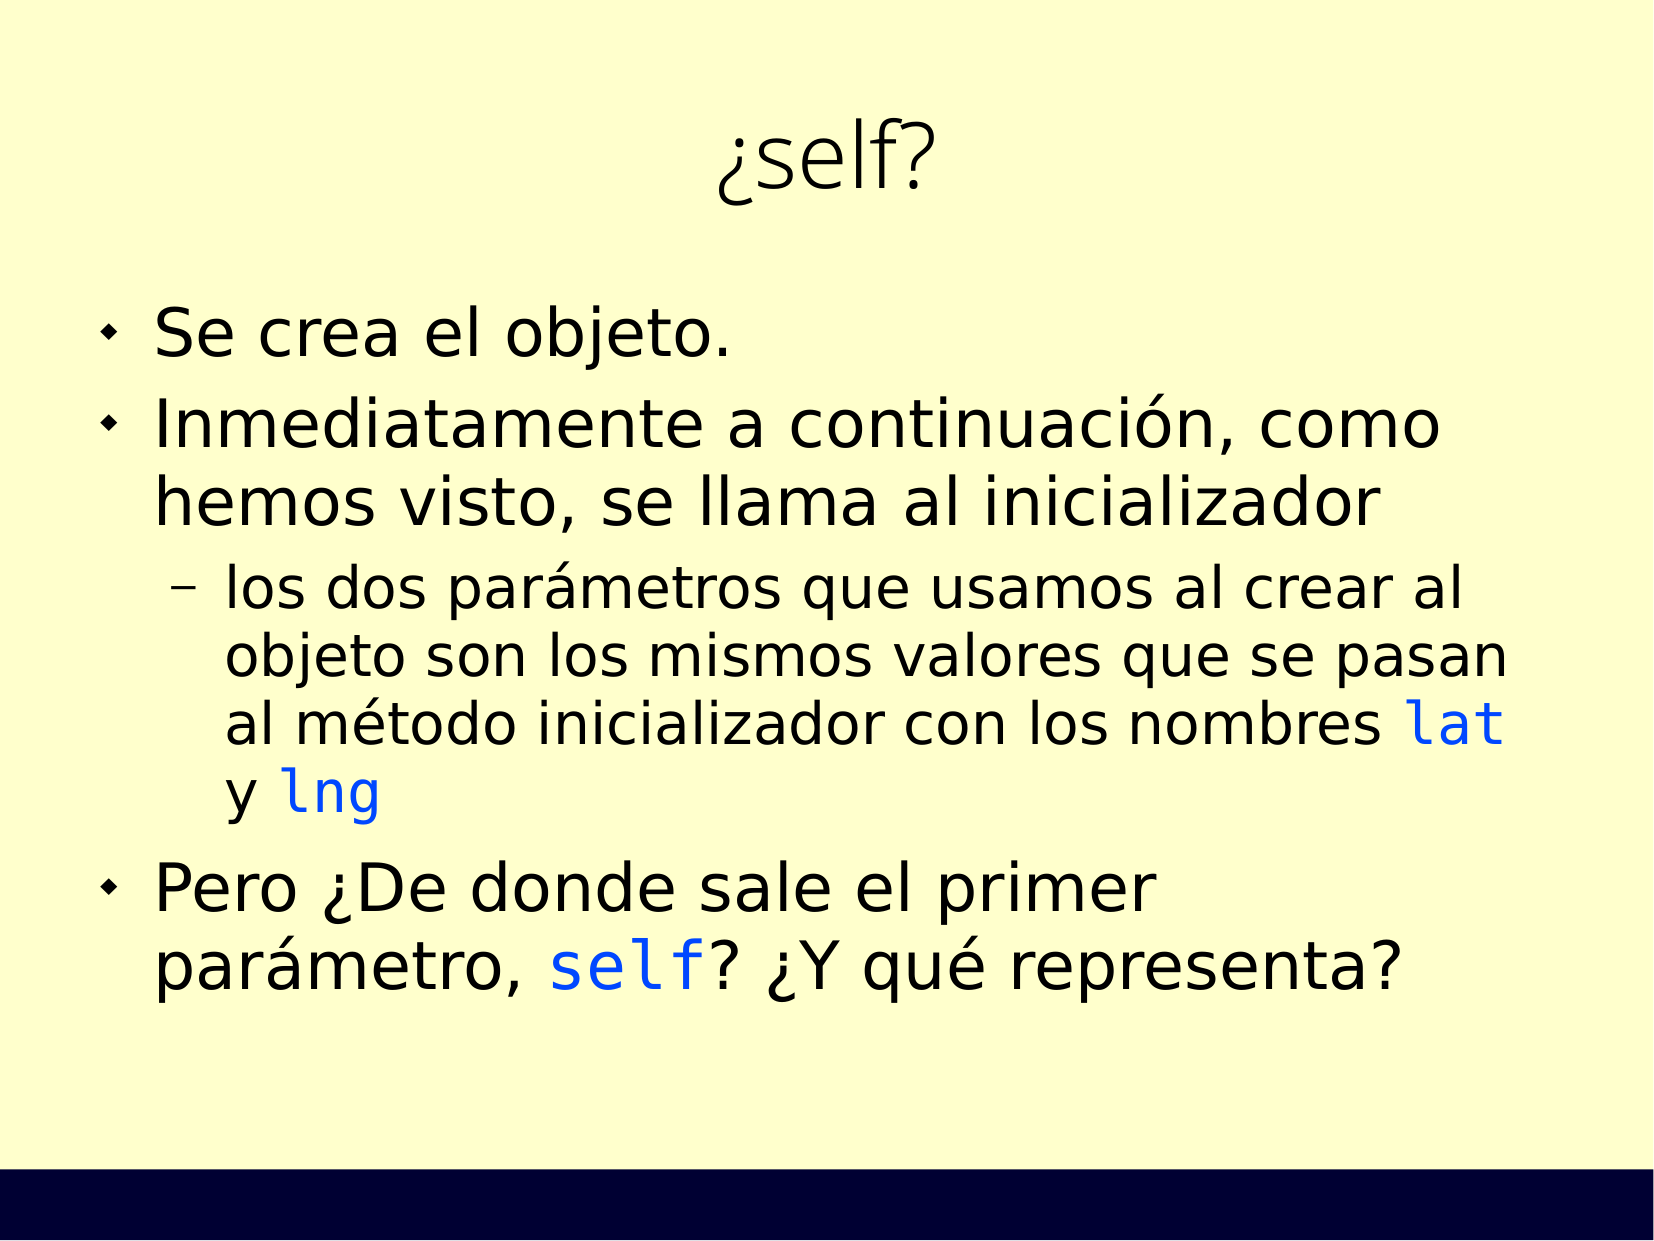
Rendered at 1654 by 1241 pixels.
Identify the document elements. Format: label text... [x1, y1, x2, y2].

list Se crea el objeto. Inmediatamente a continuación, como hemos visto, se llama al inicializador los dos parámetros que usamos al crear al objeto son los mismos valores que se pasan al método inicializador con los nombres lat y lng Pero ¿De donde sale el primer parámetro, self? ¿Y qué representa? [82, 290, 1538, 1010]
title ¿self? [82, 49, 1571, 257]
